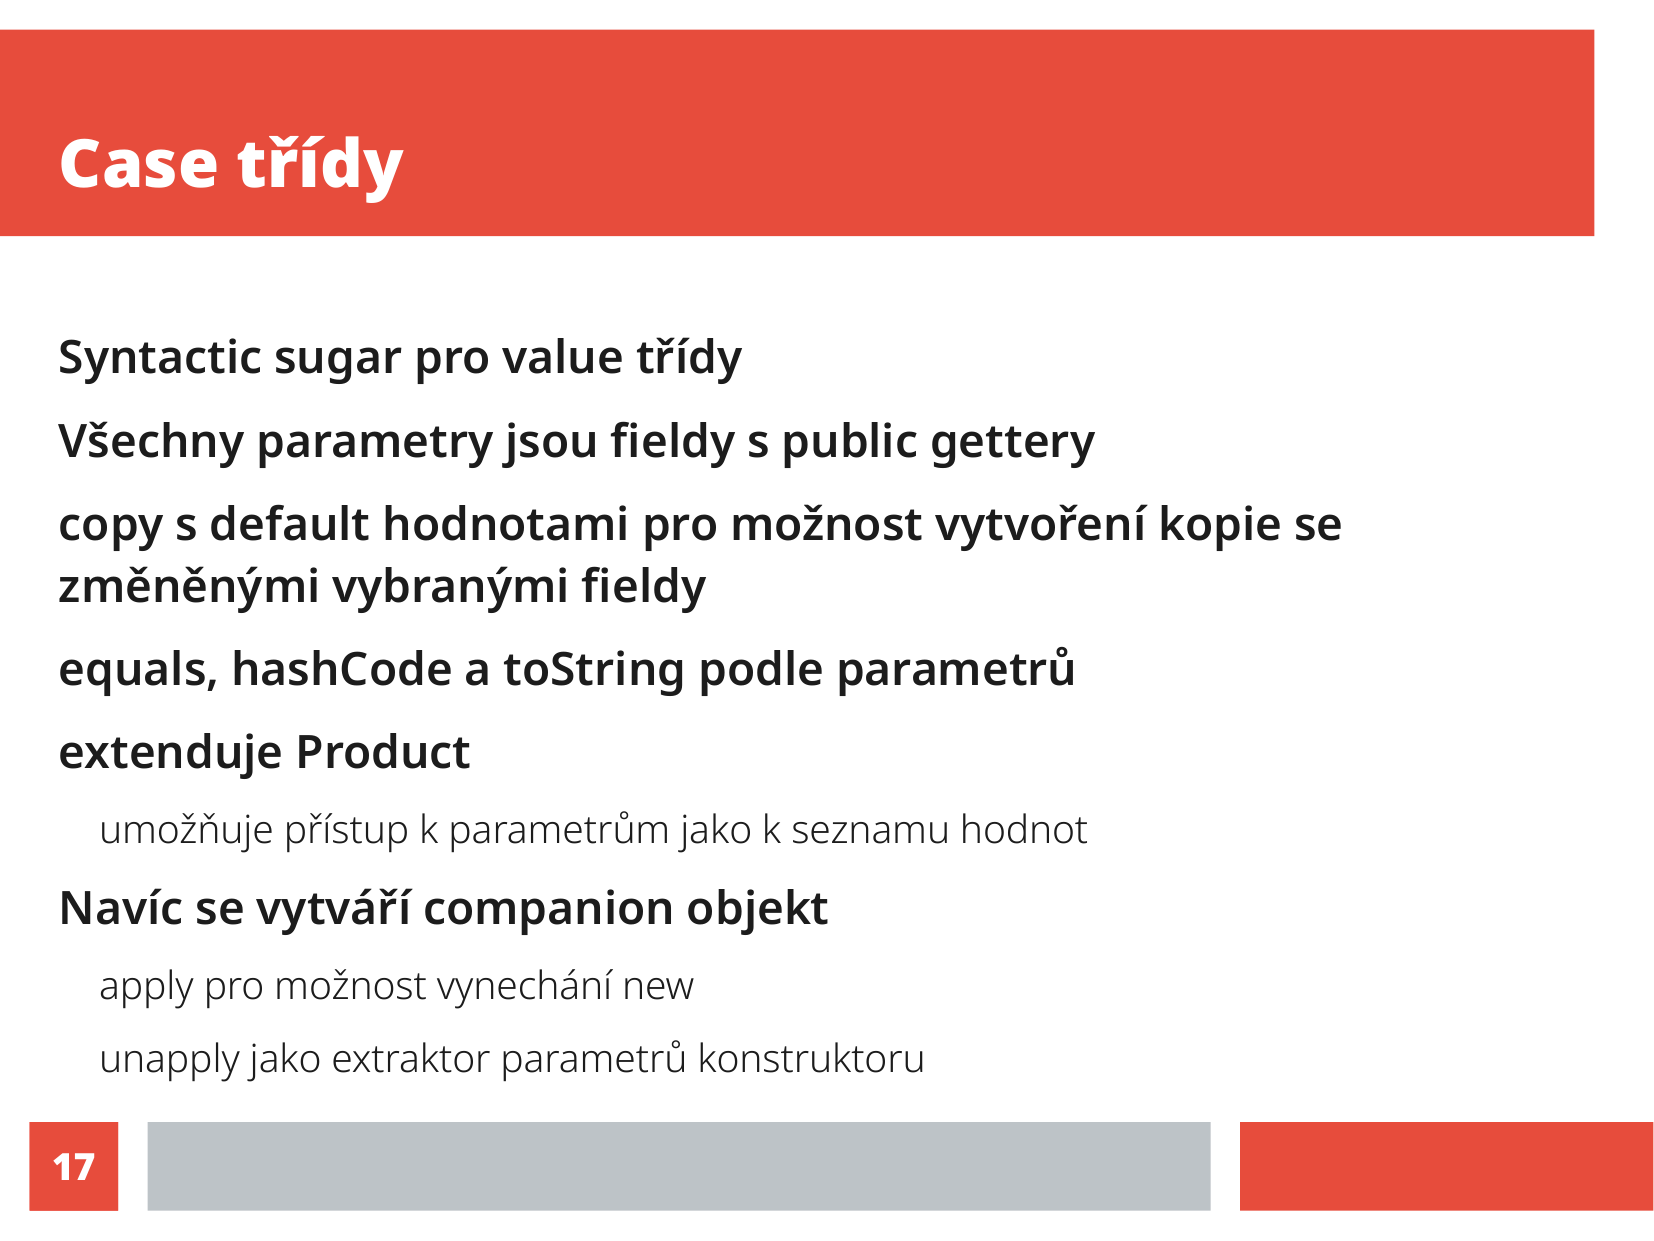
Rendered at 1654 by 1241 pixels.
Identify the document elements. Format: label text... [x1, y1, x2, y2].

list Syntactic sugar pro value třídy Všechny parametry jsou fieldy s public gettery copy s default hodnotami pro možnost vytvoření kopie se změněnými vybranými fieldy equals, hashCode a toString podle parametrů extenduje Product umožňuje přístup k parametrům jako k seznamu hodnot Navíc se vytváří companion objekt apply pro možnost vynechání new unapply jako extraktor parametrů konstruktoru [59, 324, 1565, 1093]
title Case třídy [59, 59, 1595, 207]
